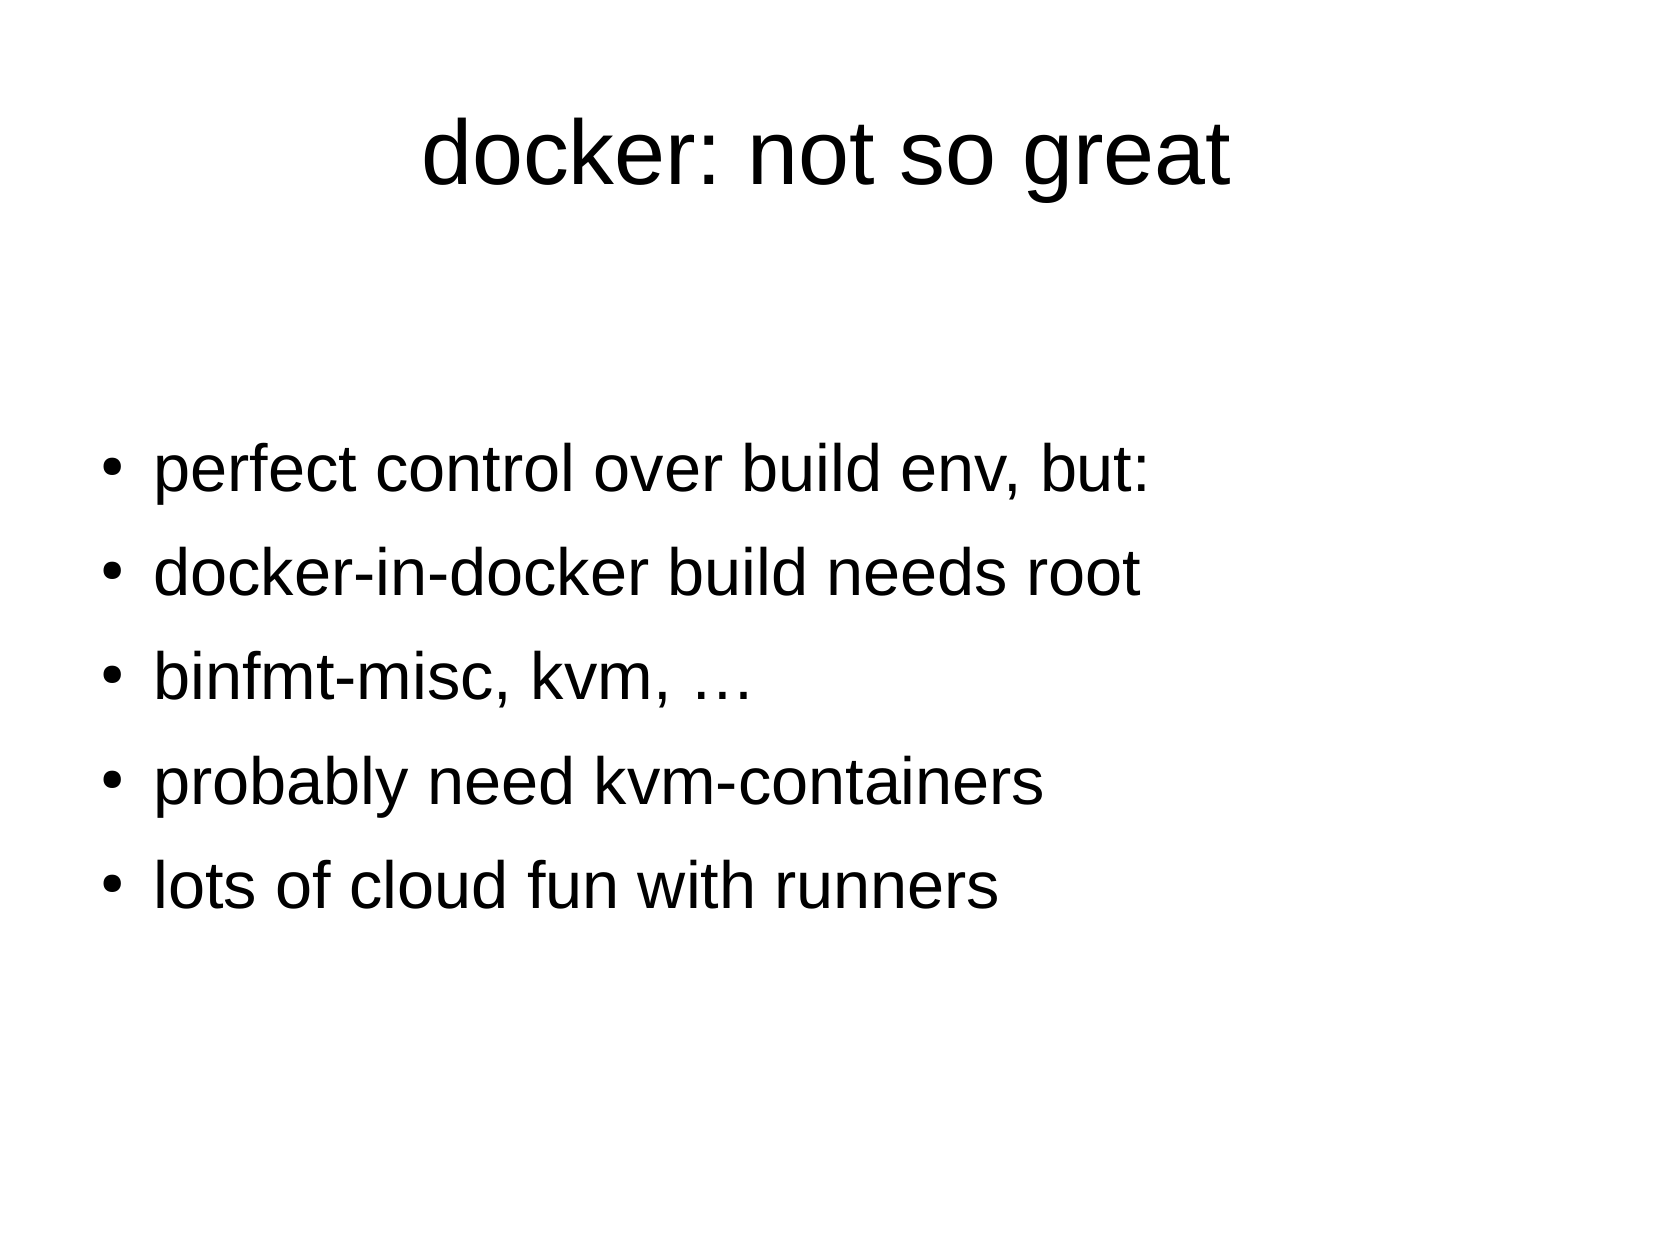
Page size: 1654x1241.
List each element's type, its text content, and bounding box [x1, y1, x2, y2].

list perfect control over build env, but: docker-in-docker build needs root binfmt-misc, kvm, … probably need kvm-containers lots of cloud fun with runners [82, 431, 1571, 1021]
title docker: not so great [82, 49, 1571, 257]
